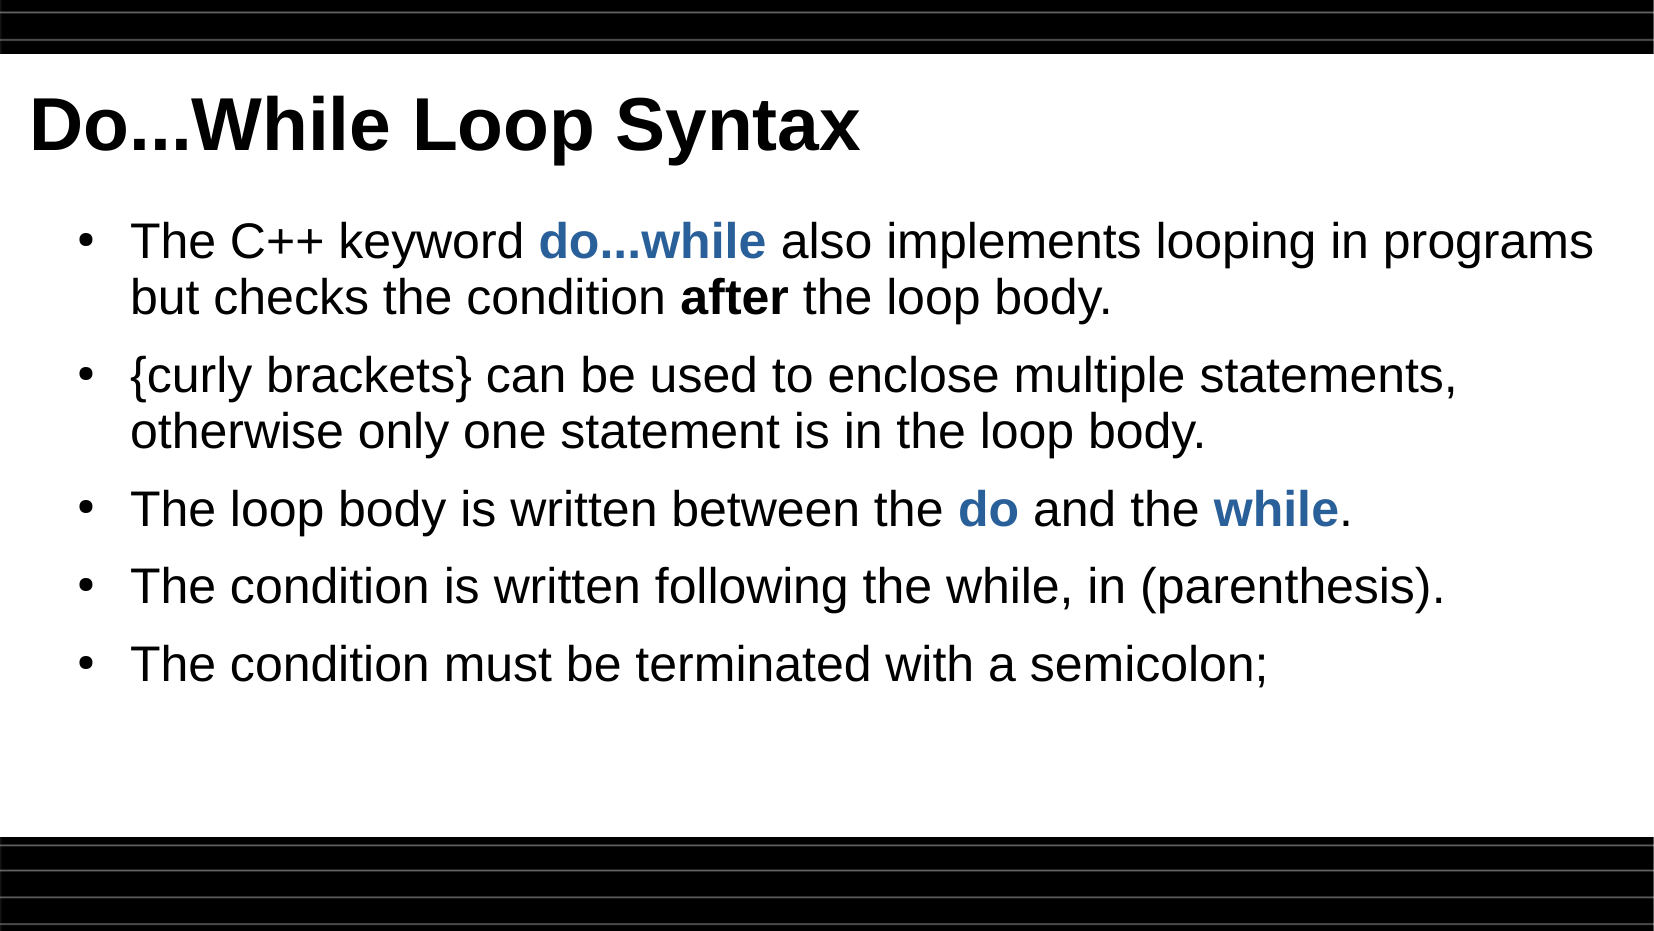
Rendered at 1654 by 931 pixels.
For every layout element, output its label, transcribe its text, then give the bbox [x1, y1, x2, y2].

picture [0, 0, 1654, 54]
picture [0, 837, 1654, 931]
text_box Do...While Loop Syntax [15, 75, 1546, 174]
list The C++ keyword do...while also implements looping in programs but checks the condition after the loop body. {curly brackets} can be used to enclose multiple statements, otherwise only one statement is in the loop body. The loop body is written between the do and the while. The condition is written following the while, in (parenthesis). The condition must be terminated with a semicolon; [59, 213, 1636, 826]
